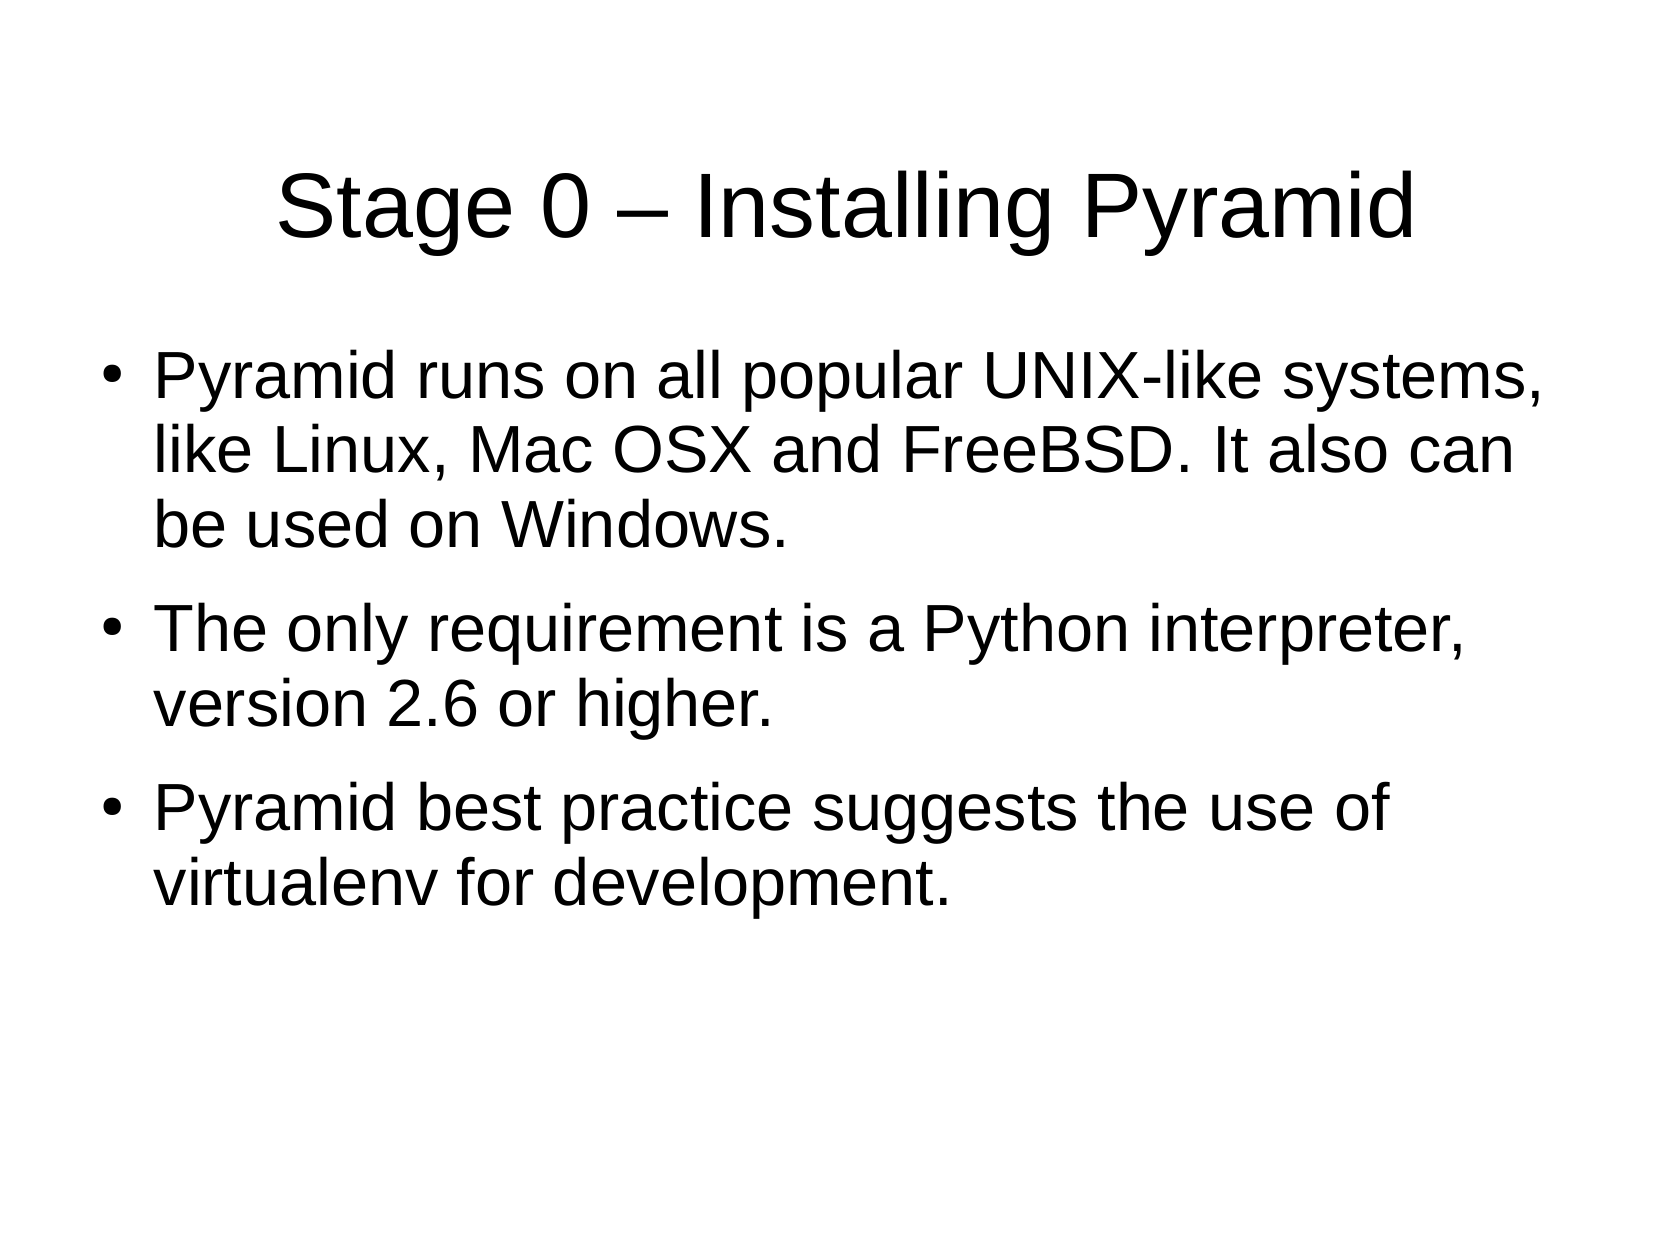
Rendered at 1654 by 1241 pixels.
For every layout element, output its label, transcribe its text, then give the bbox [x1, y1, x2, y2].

list Pyramid runs on all popular UNIX-like systems, like Linux, Mac OSX and FreeBSD. It also can be used on Windows. The only requirement is a Python interpreter, version 2.6 or higher. Pyramid best practice suggests the use of virtualenv for development. [82, 337, 1571, 1157]
title Stage 0 – Installing Pyramid [82, 112, 1612, 301]
